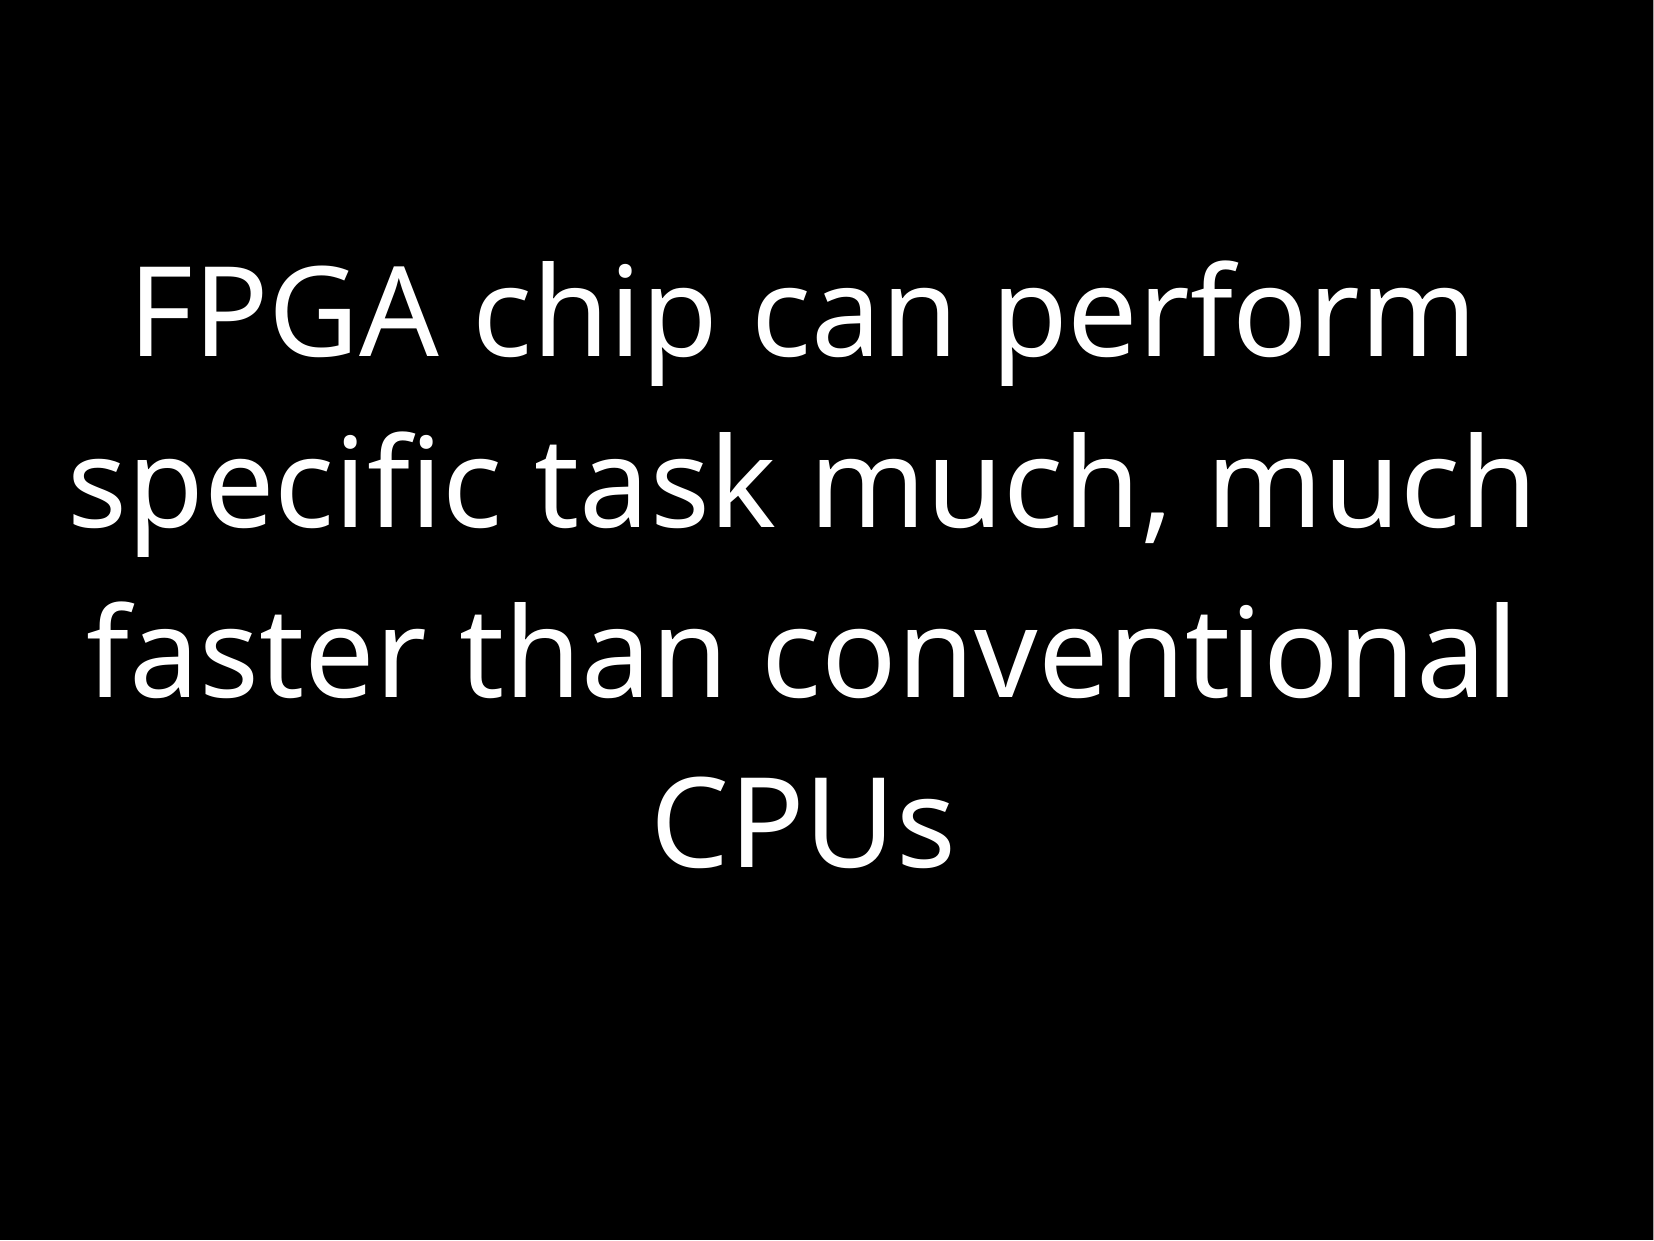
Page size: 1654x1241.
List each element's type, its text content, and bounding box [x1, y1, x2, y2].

title FPGA chip can perform specific task much, much faster than conventional CPUs [59, 273, 1548, 854]
